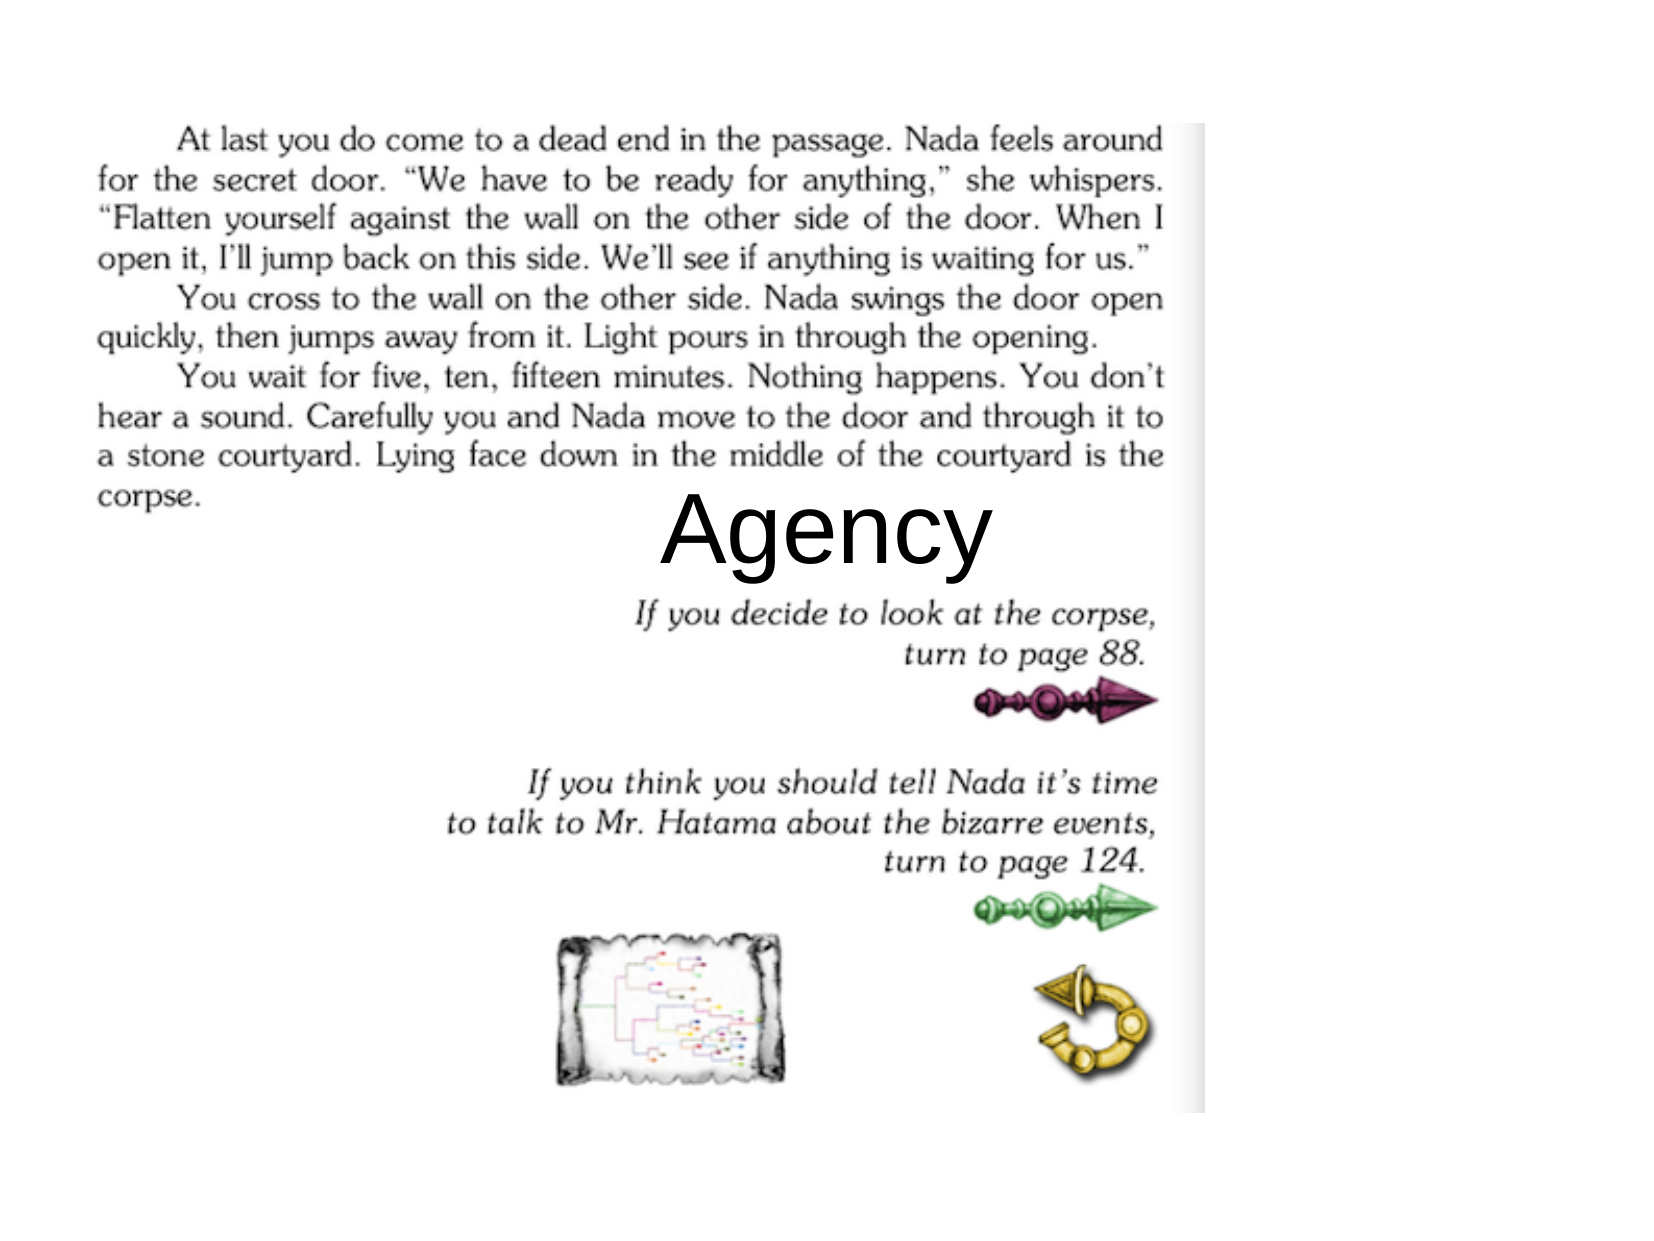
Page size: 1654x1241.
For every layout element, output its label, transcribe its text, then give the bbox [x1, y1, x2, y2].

picture [58, 123, 1205, 1113]
subtitle Agency [82, 49, 1571, 1010]
